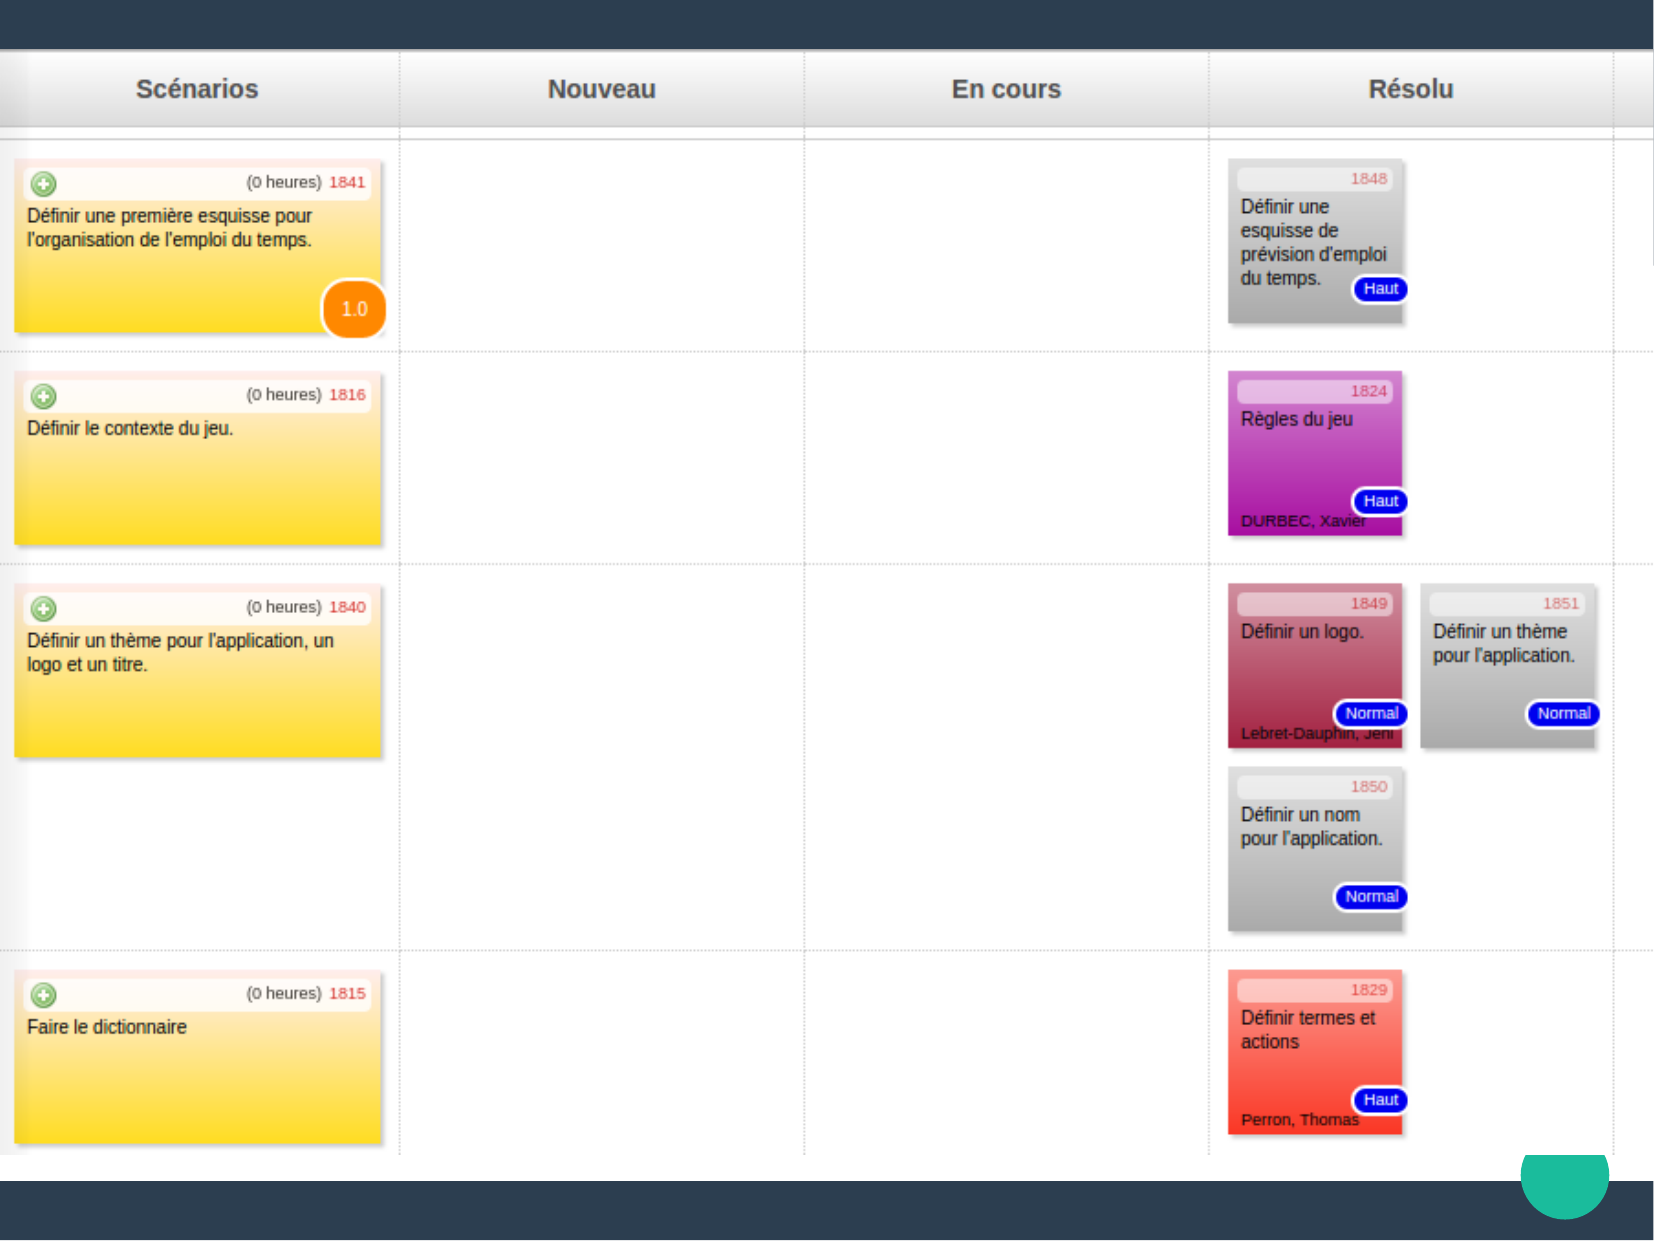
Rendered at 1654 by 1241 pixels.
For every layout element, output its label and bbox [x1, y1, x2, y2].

picture [0, 49, 1654, 1156]
